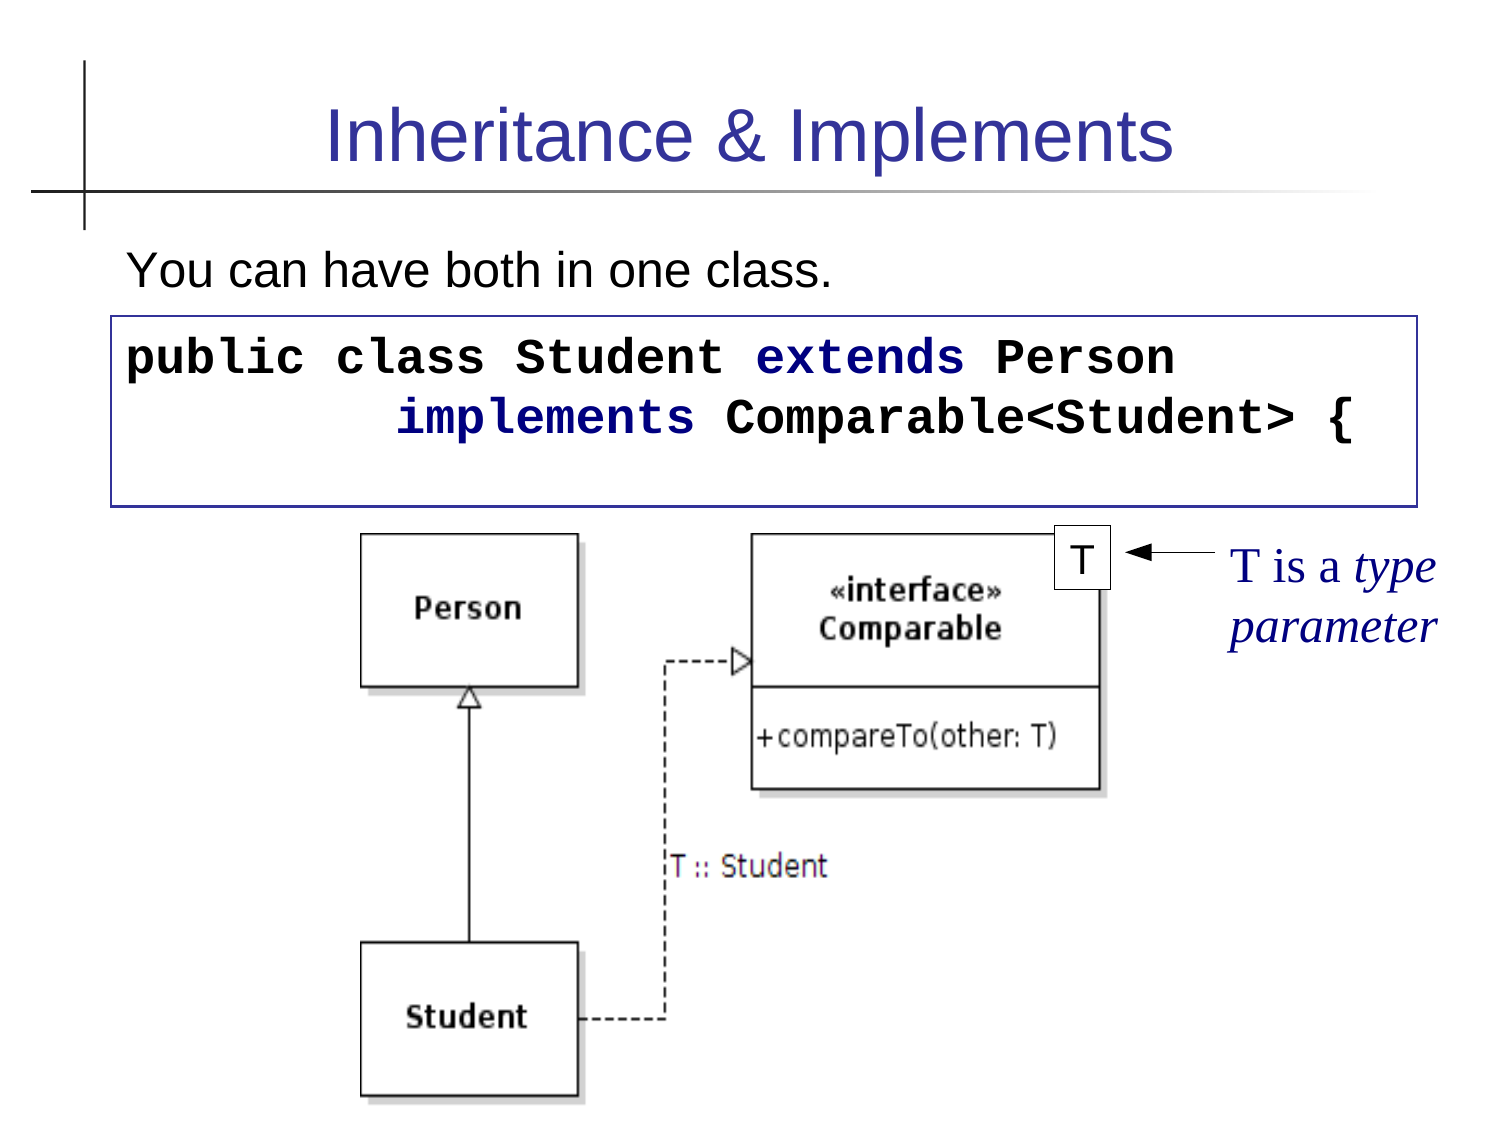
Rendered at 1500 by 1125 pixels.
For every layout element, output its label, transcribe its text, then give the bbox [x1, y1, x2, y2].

text_box T [1054, 525, 1111, 590]
picture [360, 533, 1110, 1108]
text_box T is a type parameter [1215, 525, 1471, 660]
title Inheritance & Implements [100, 42, 1400, 185]
text_box public class Student extends Person implements Comparable<Student> { [110, 315, 1417, 507]
list You can have both in one class. [110, 229, 1411, 315]
